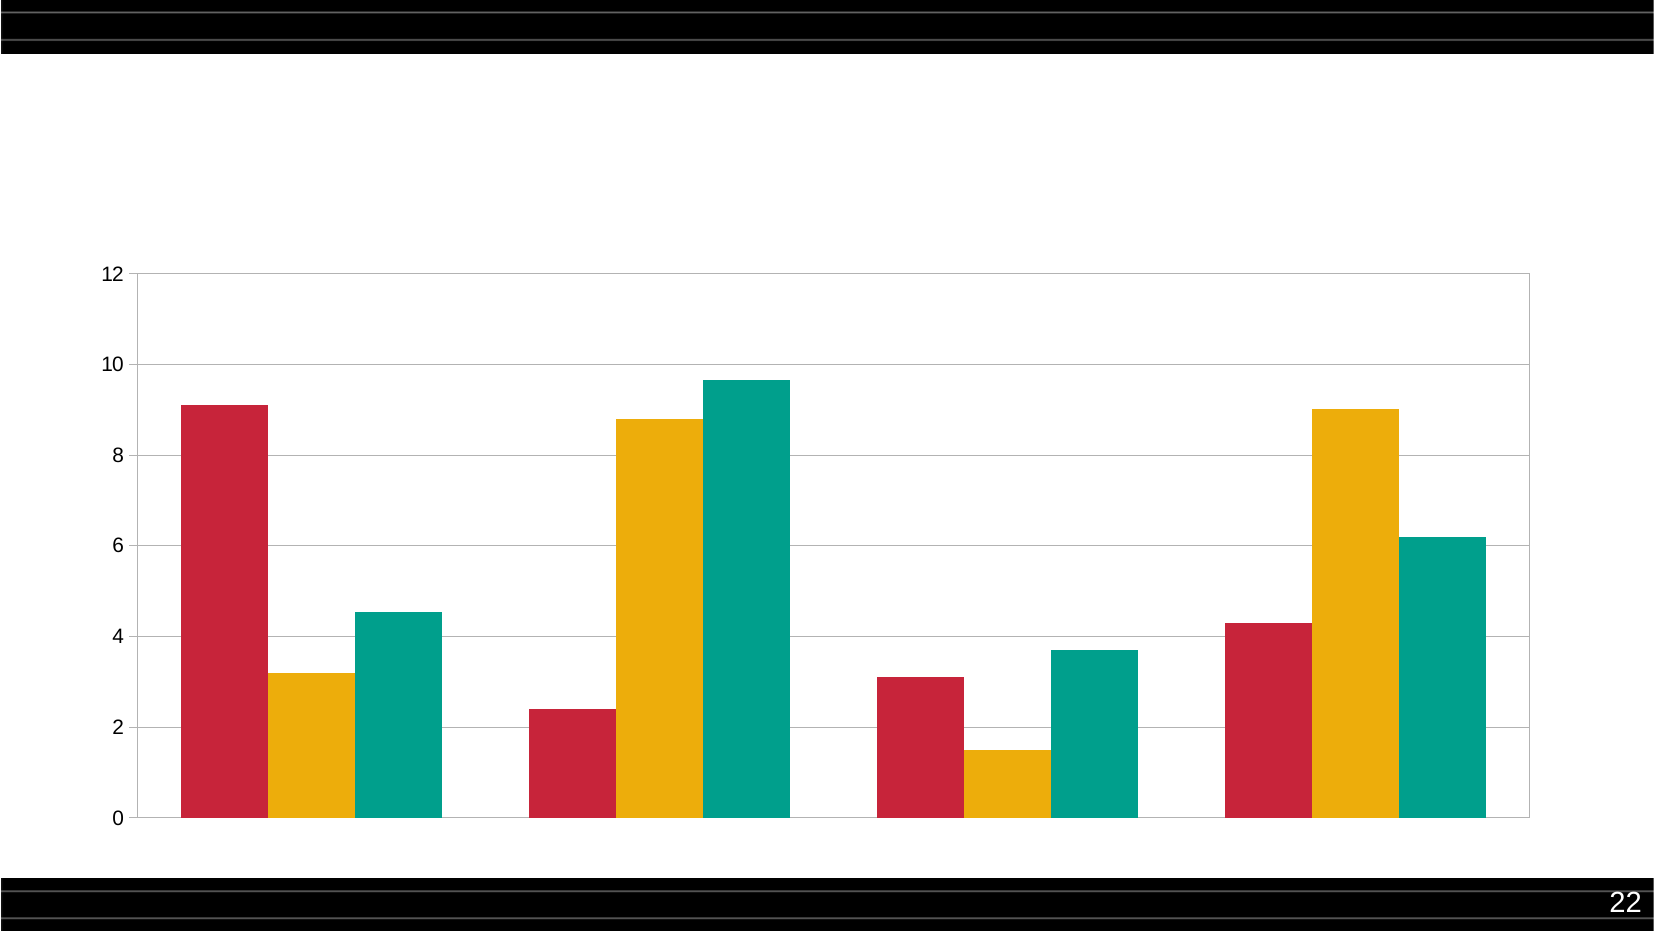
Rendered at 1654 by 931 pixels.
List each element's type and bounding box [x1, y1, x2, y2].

picture [1, 878, 1654, 931]
chart [71, 250, 1559, 842]
picture [1, 0, 1654, 54]
